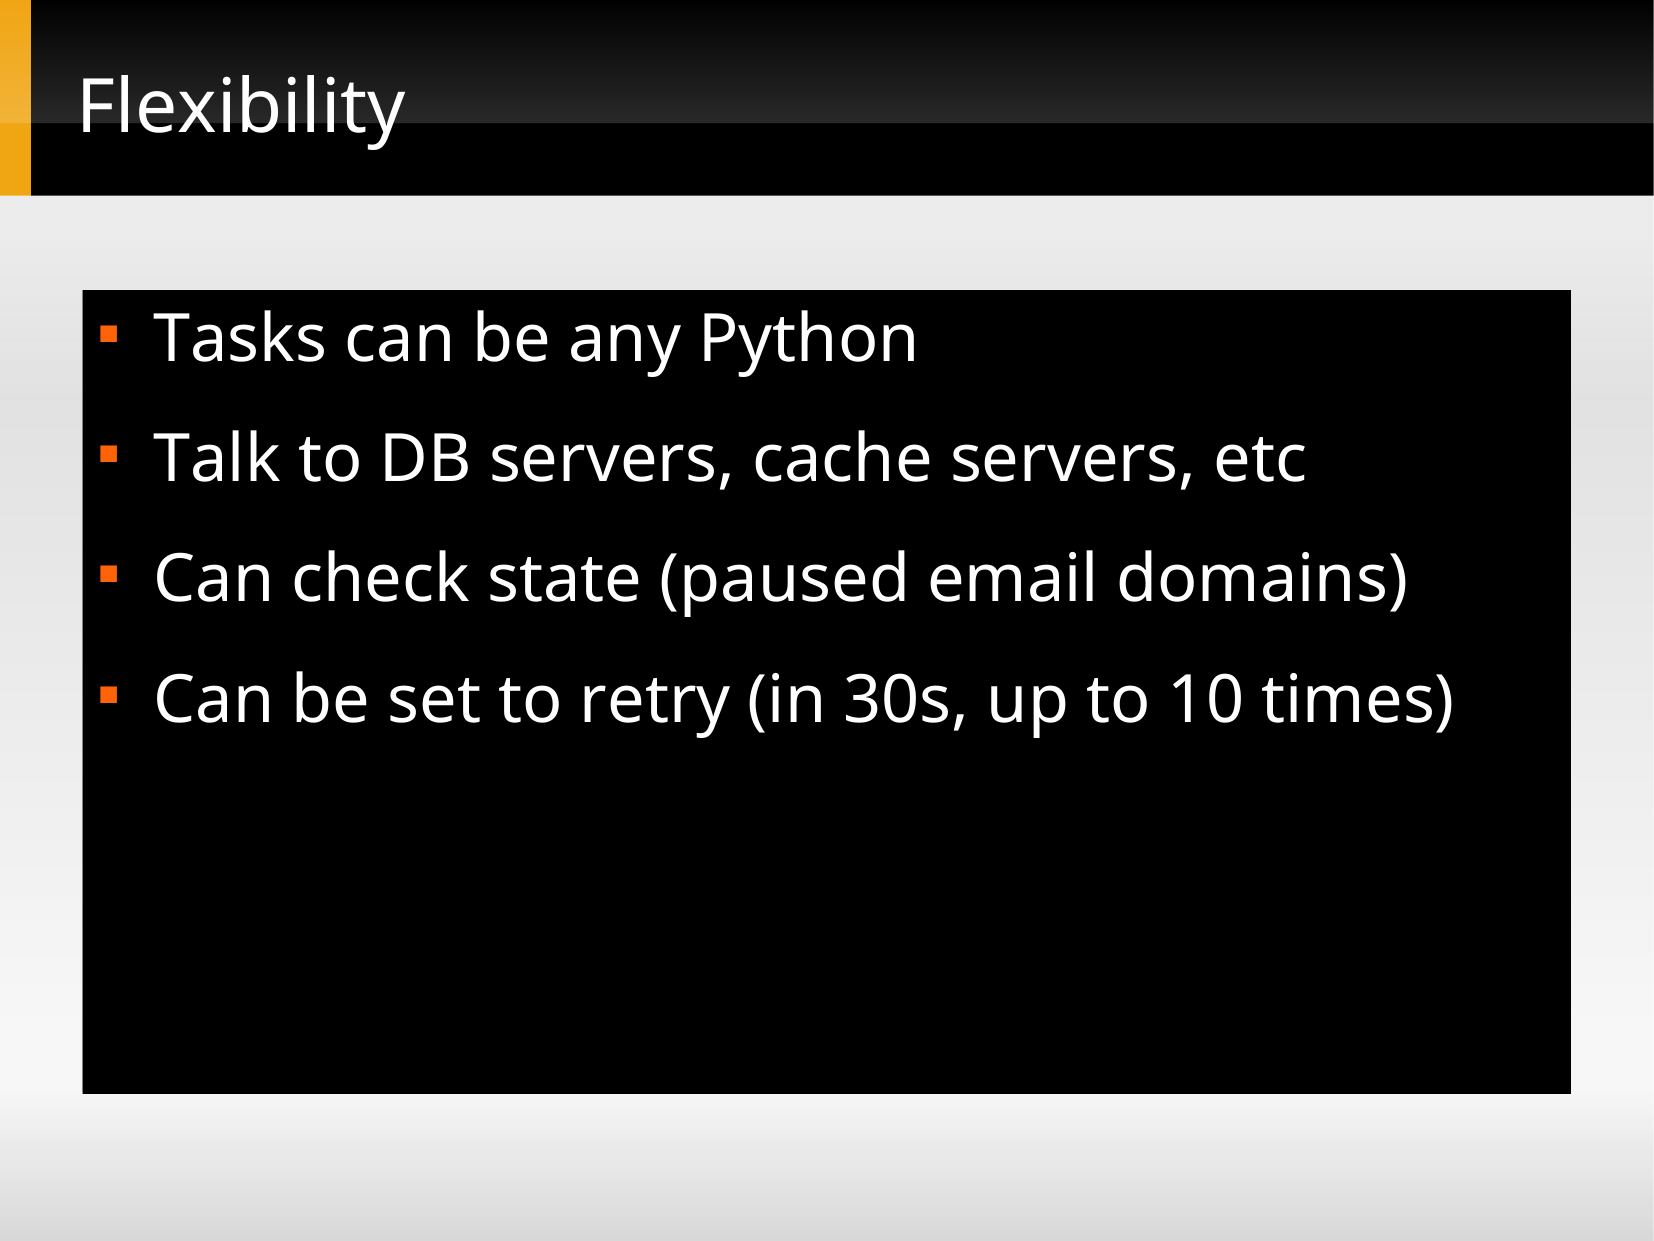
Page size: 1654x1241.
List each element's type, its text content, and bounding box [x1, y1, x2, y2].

list Tasks can be any Python Talk to DB servers, cache servers, etc Can check state (paused email domains) Can be set to retry (in 30s, up to 10 times) [82, 290, 1571, 1094]
picture [0, 0, 1654, 1241]
title Flexibility [76, 7, 1565, 200]
